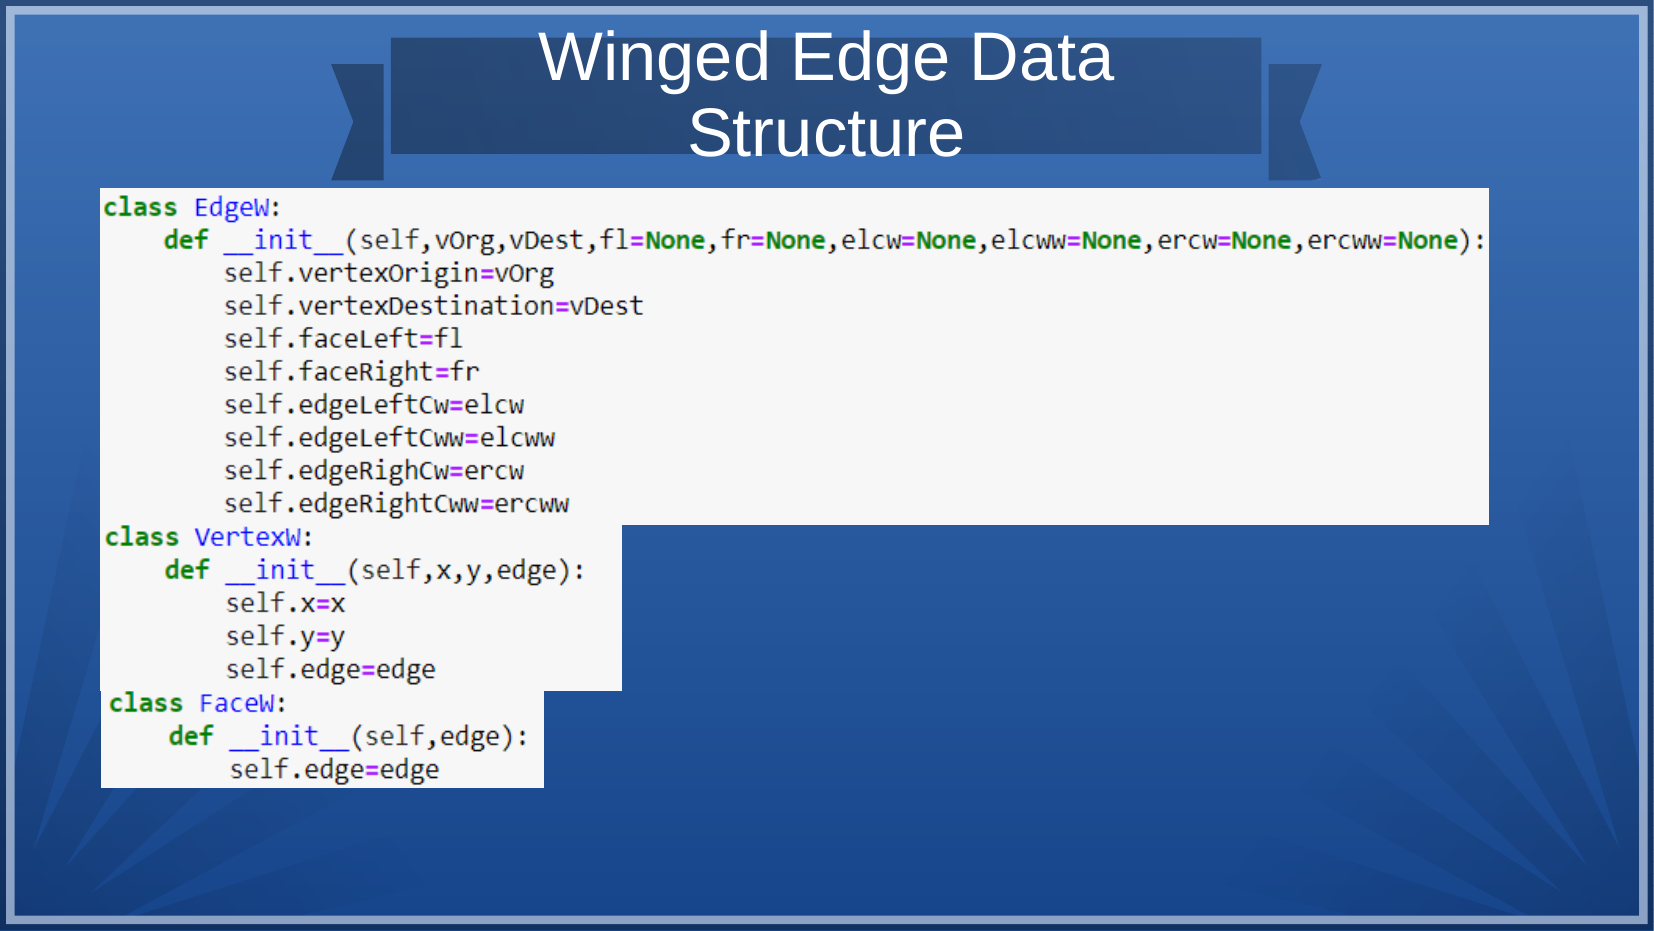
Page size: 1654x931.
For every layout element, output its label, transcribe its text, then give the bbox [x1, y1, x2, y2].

picture [100, 188, 1489, 788]
title Winged Edge Data Structure [389, 17, 1264, 172]
